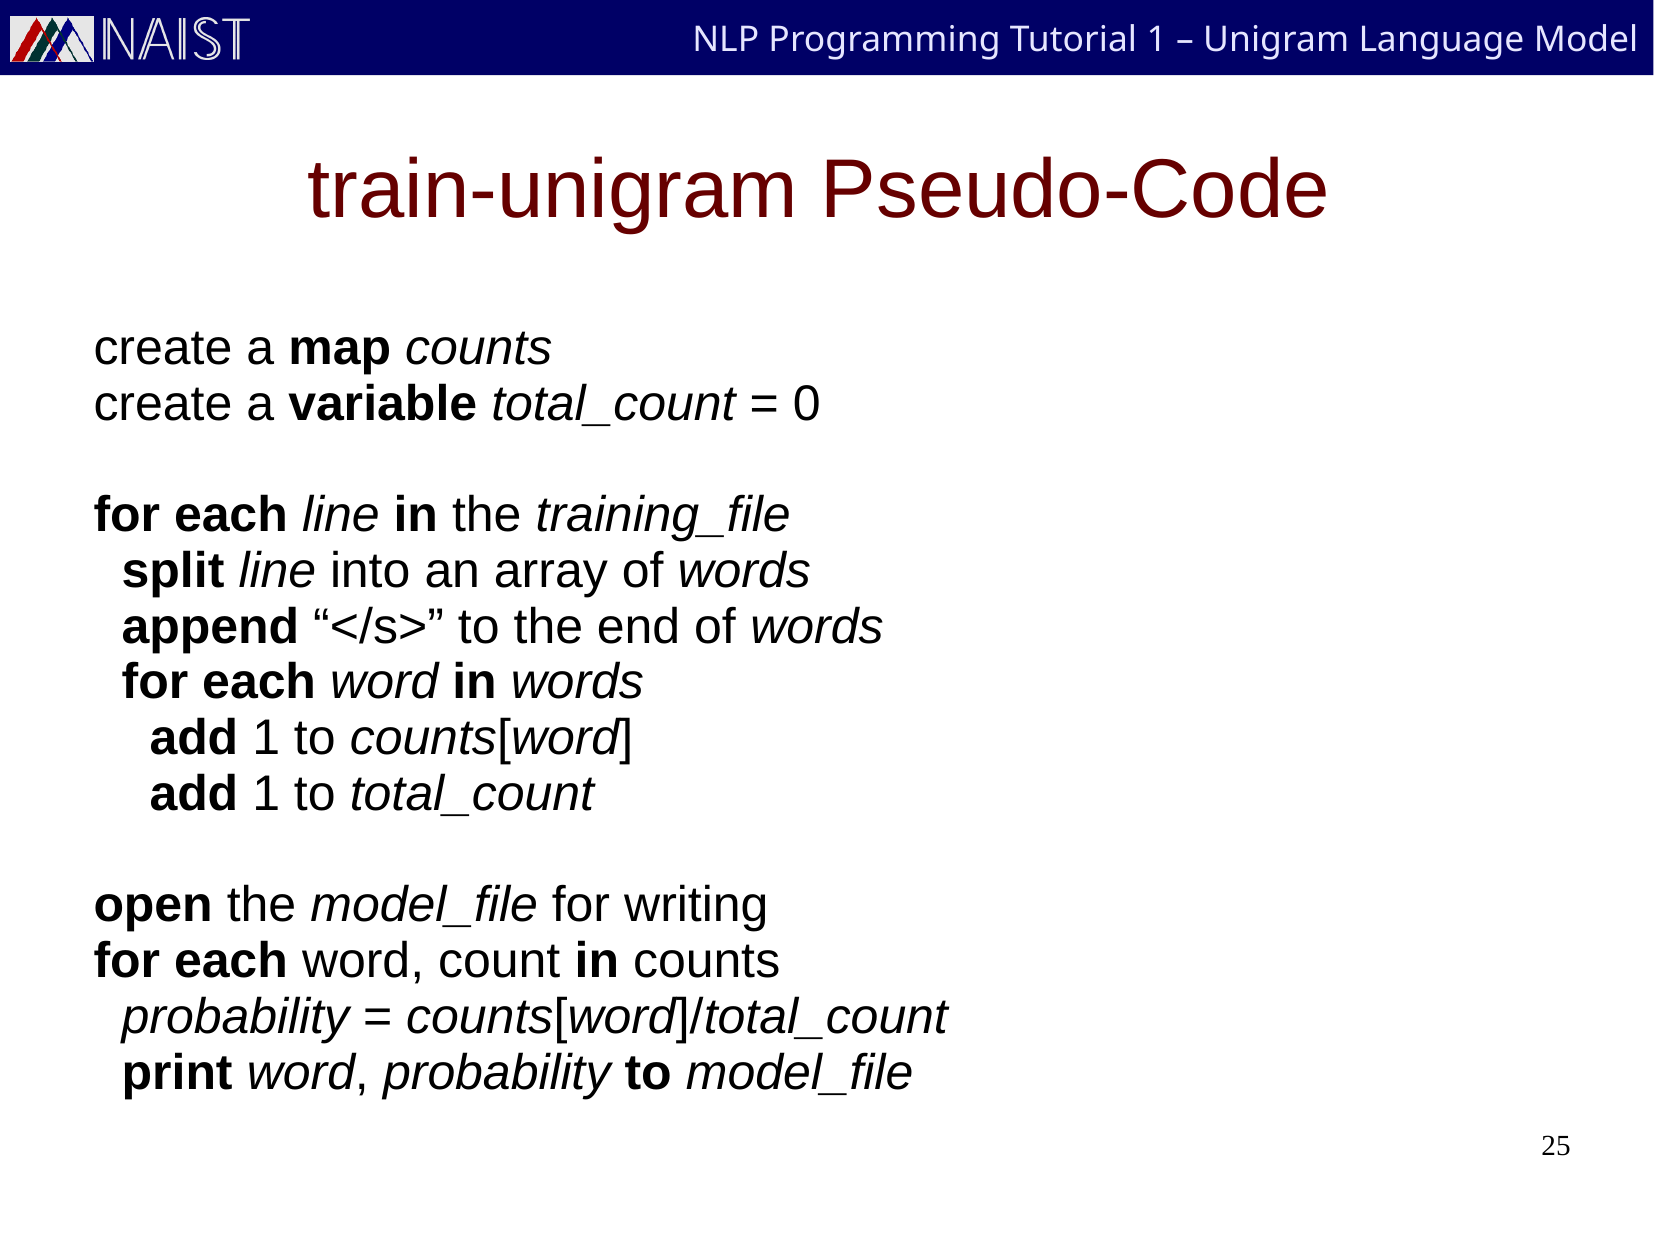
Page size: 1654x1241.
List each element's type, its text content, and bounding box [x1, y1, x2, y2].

text_box create a map counts create a variable total_count = 0 for each line in the training_file split line into an array of words append “</s>” to the end of words for each word in words add 1 to counts[word] add 1 to total_count open the model_file for writing for each word, count in counts probability = counts[word]/total_count print word, probability to model_file [78, 311, 964, 1108]
picture [10, 16, 94, 62]
picture [102, 17, 251, 60]
title train-unigram Pseudo-Code [75, 92, 1564, 285]
